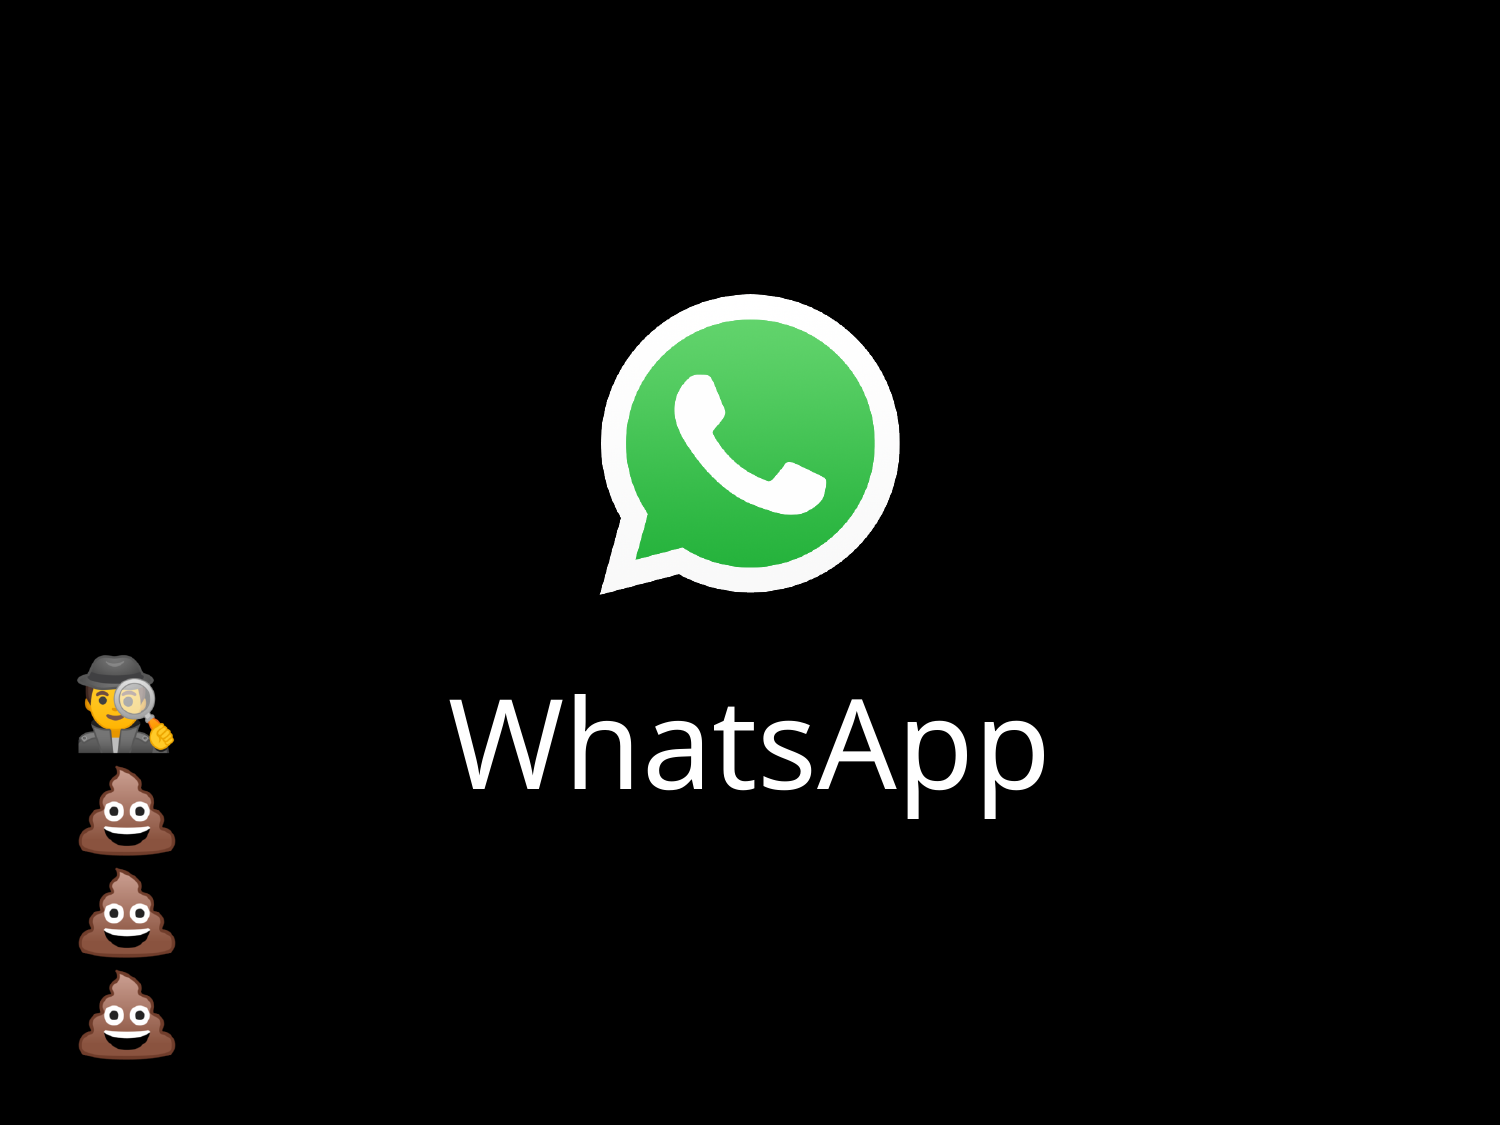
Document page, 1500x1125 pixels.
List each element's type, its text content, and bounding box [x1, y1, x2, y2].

picture [75, 653, 178, 1062]
picture [599, 294, 900, 595]
title WhatsApp [178, 668, 1388, 824]
